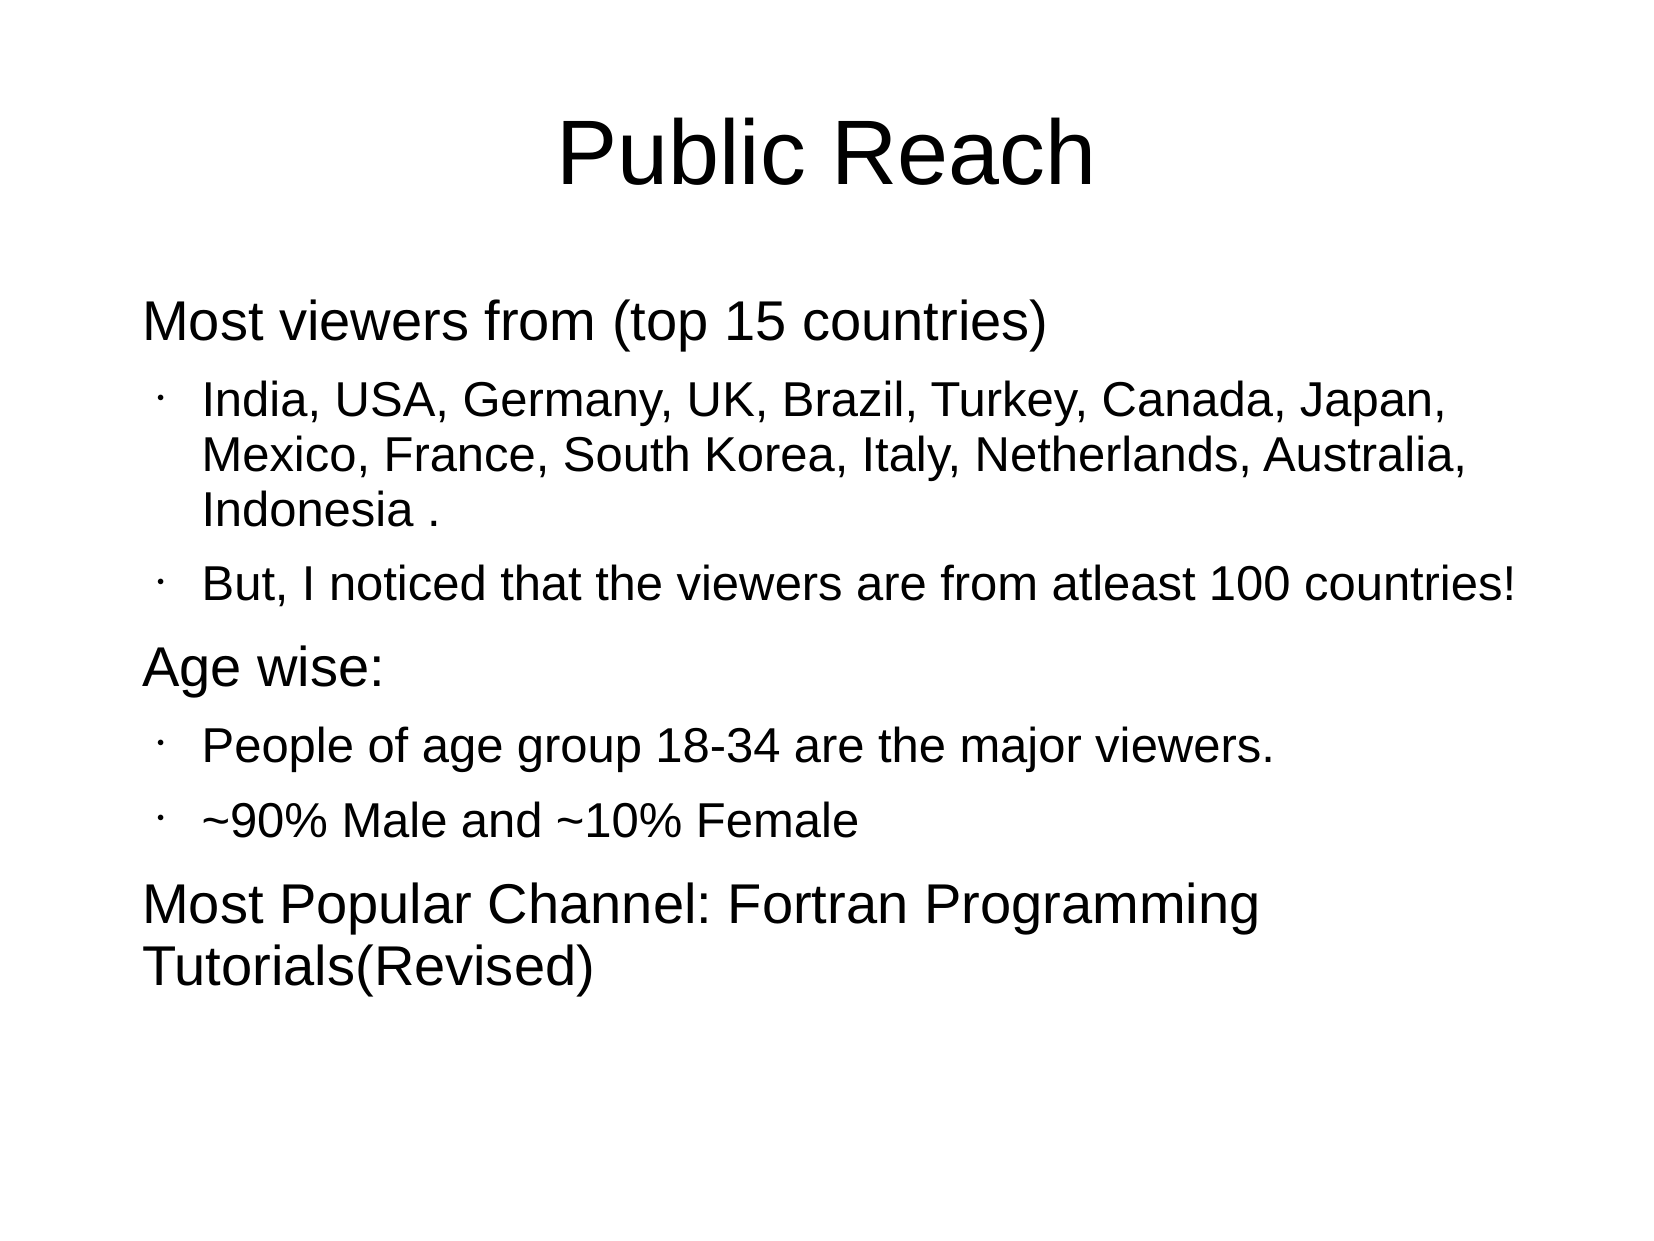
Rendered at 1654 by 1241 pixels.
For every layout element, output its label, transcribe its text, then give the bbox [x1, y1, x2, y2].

list Most viewers from (top 15 countries) India, USA, Germany, UK, Brazil, Turkey, Canada, Japan, Mexico, France, South Korea, Italy, Netherlands, Australia, Indonesia . But, I noticed that the viewers are from atleast 100 countries! Age wise: People of age group 18-34 are the major viewers. ~90% Male and ~10% Female Most Popular Channel: Fortran Programming Tutorials(Revised) [82, 290, 1571, 1010]
title Public Reach [82, 49, 1571, 257]
